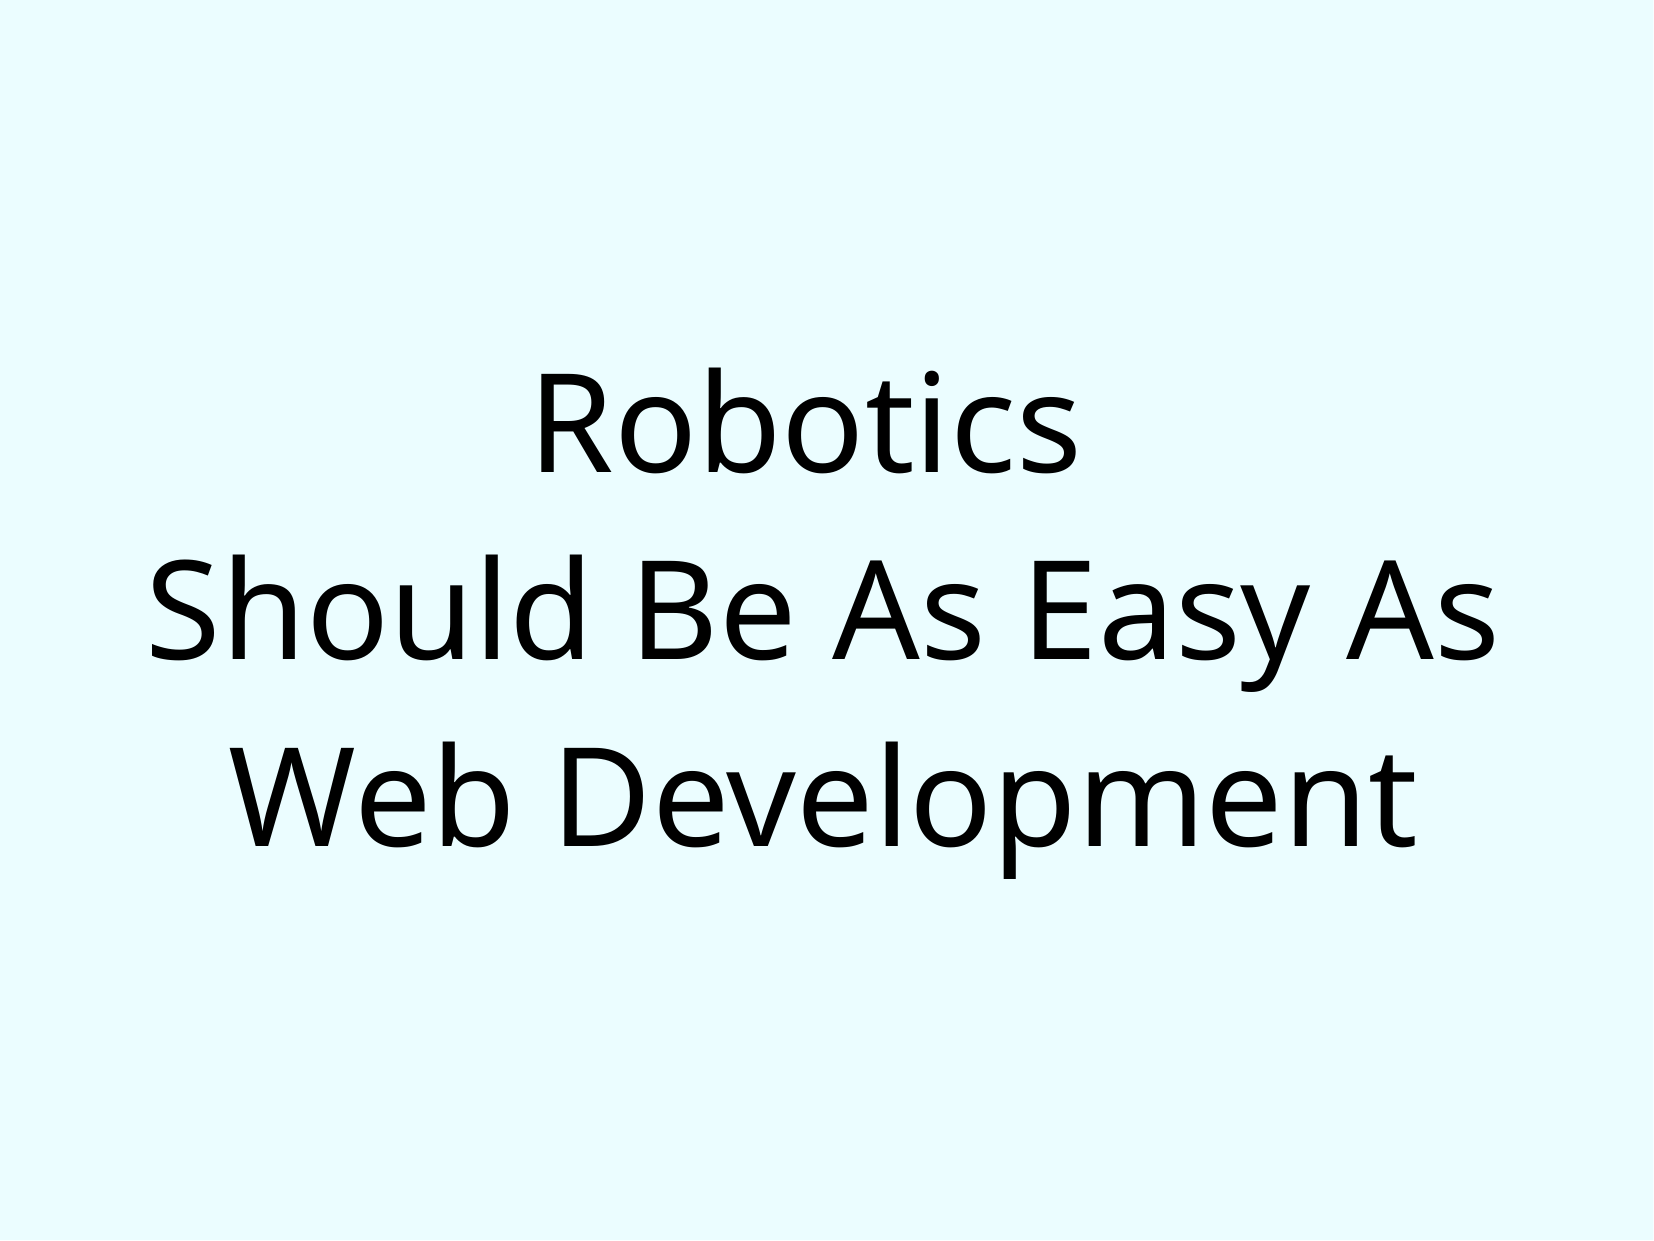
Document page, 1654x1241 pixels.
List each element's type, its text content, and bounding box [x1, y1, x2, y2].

text_box Robotics Should Be As Easy As Web Development [79, 69, 1568, 1144]
